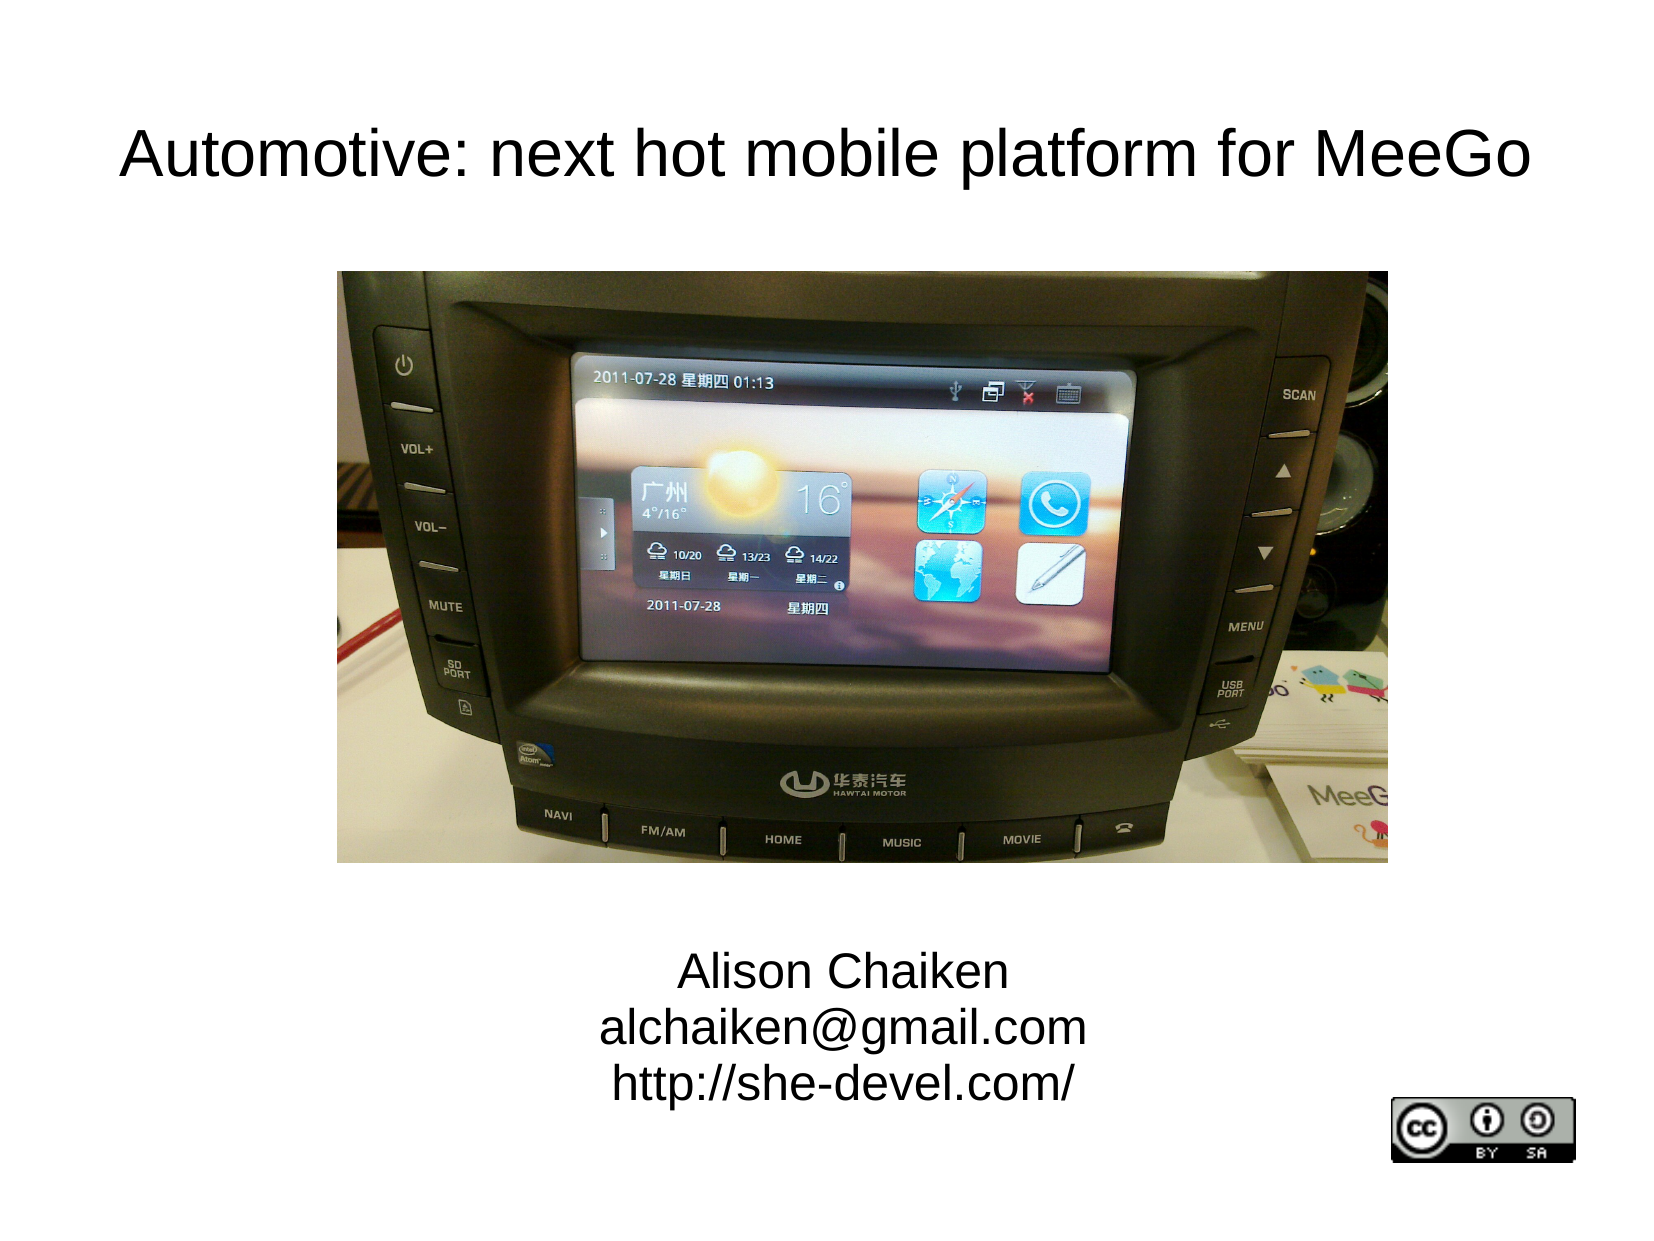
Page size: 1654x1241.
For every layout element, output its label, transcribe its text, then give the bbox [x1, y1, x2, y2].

subtitle Alison Chaiken alchaiken@gmail.com http://she-devel.com/ [179, 851, 1508, 1204]
picture [337, 271, 1388, 863]
picture [1391, 1097, 1576, 1163]
title Automotive: next hot mobile platform for MeeGo [82, 49, 1571, 257]
